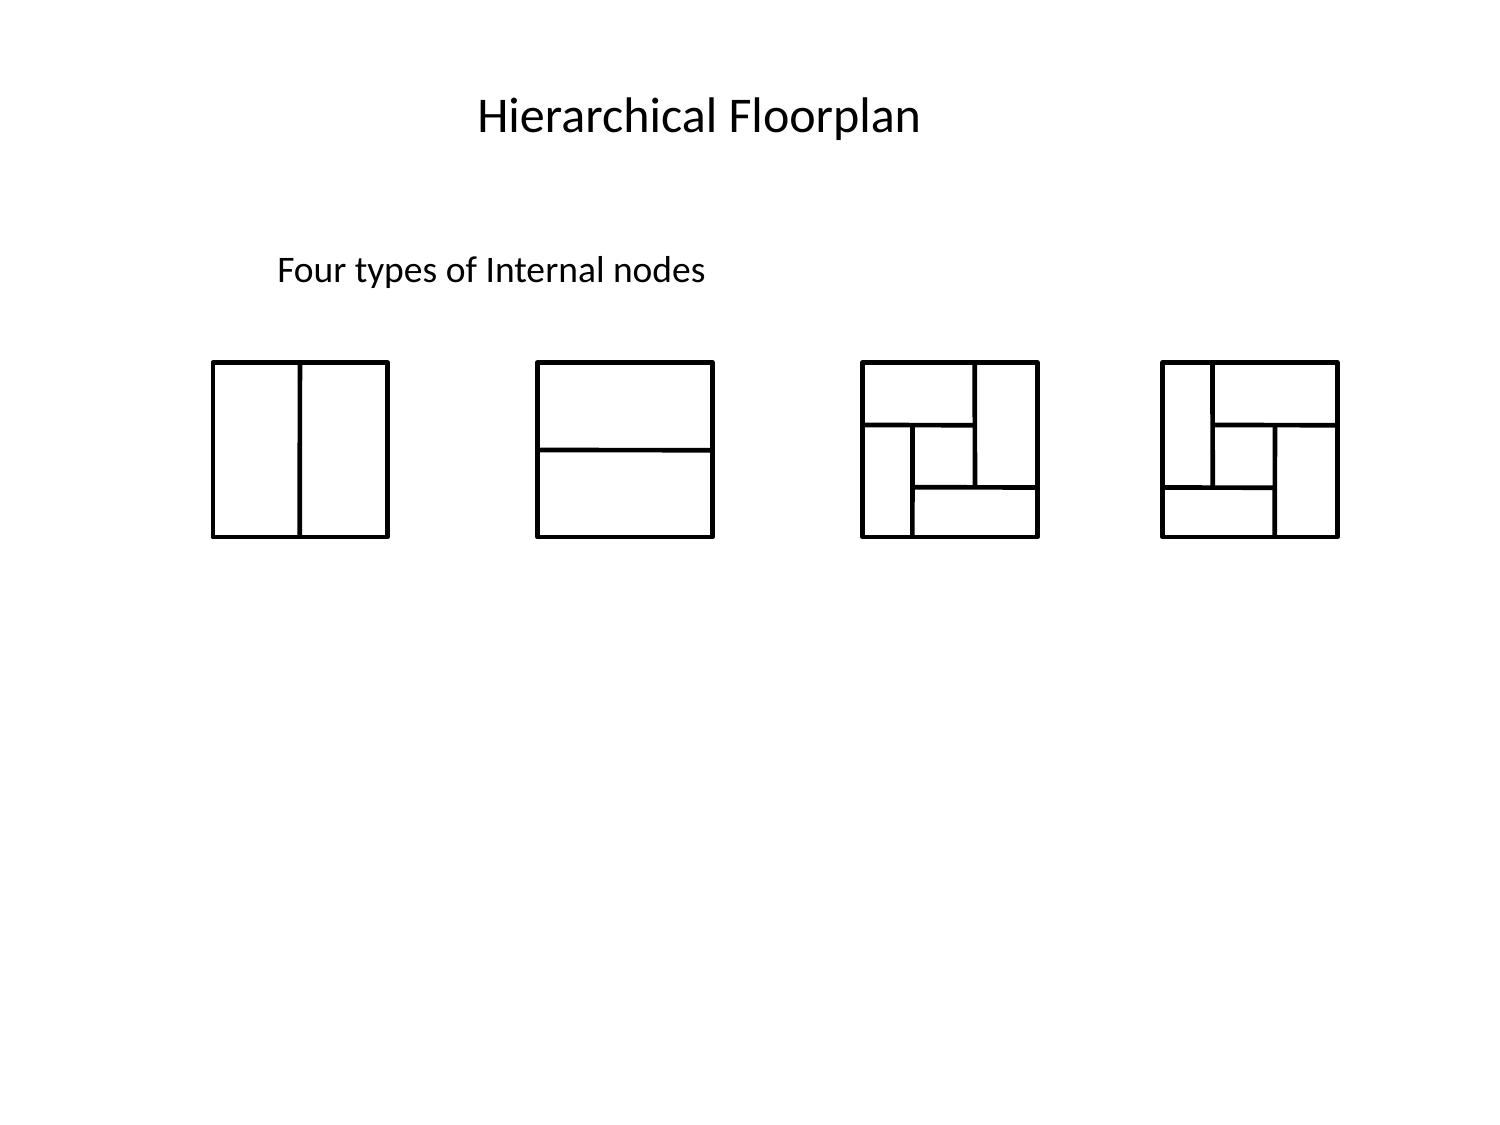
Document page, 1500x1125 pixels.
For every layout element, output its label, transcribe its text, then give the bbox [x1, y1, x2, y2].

text_box Hierarchical Floorplan [462, 74, 975, 150]
text_box Four types of Internal nodes [262, 237, 963, 298]
